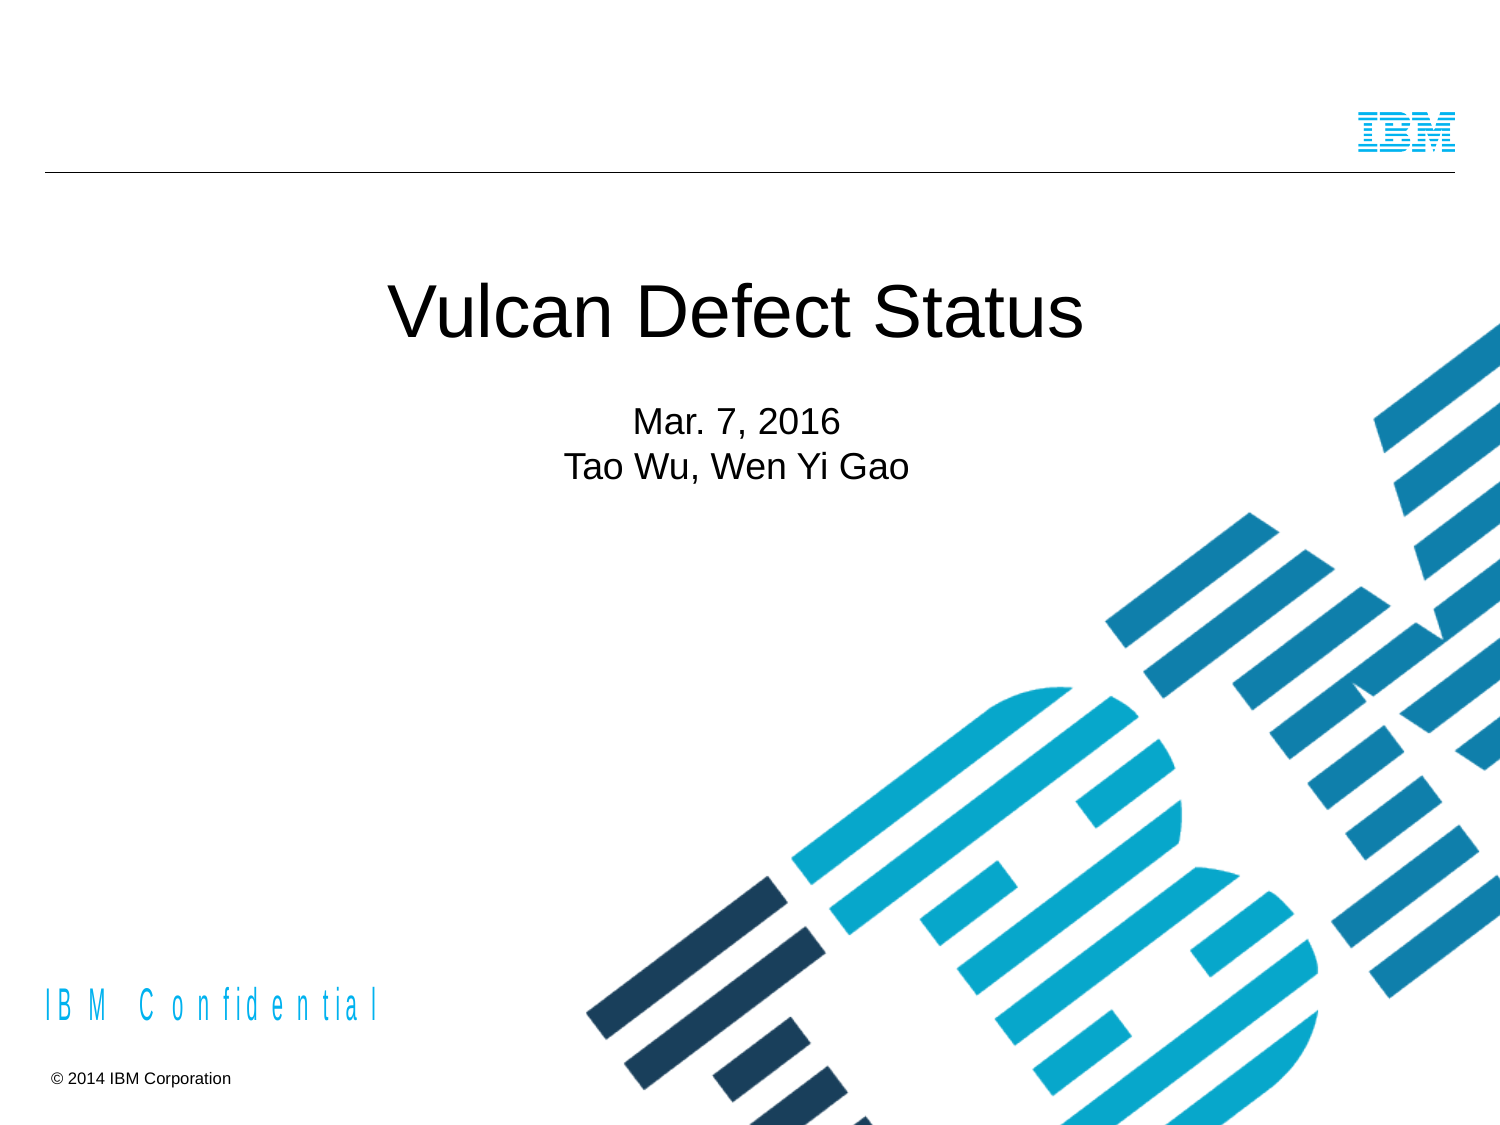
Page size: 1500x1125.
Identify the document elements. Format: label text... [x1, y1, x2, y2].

title Vulcan Defect Status Mar. 7, 2016 Tao Wu, Wen Yi Gao [22, 196, 1416, 554]
picture [29, 972, 400, 1040]
picture [1358, 112, 1455, 152]
picture [585, 308, 1500, 1125]
